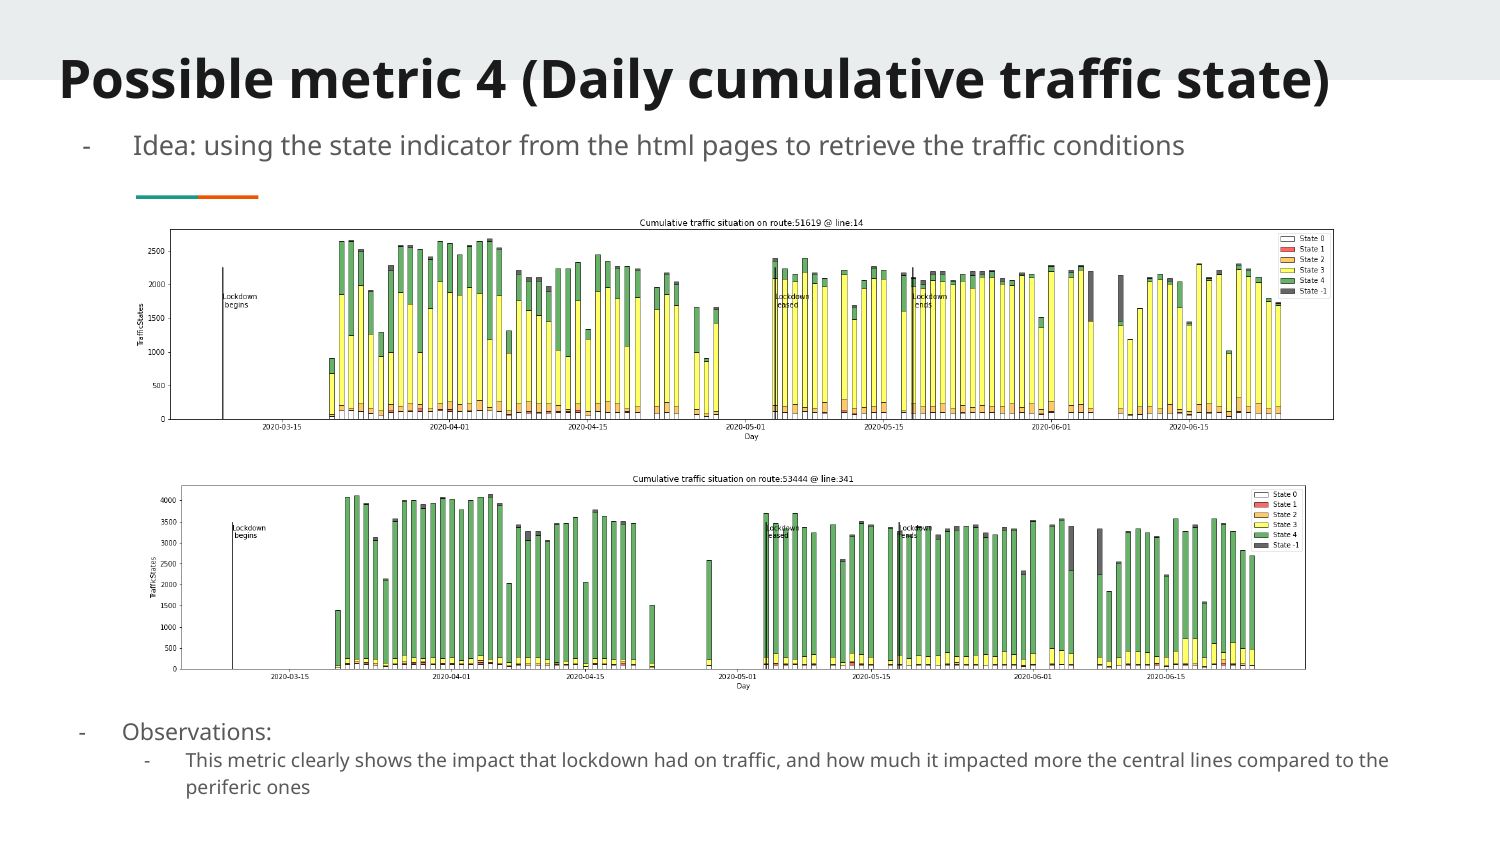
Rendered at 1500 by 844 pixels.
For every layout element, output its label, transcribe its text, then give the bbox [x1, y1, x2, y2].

list Idea: using the state indicator from the html pages to retrieve the traffic conditions [43, 109, 1441, 199]
picture [0, 199, 1483, 450]
list Observations: This metric clearly shows the impact that lockdown had on traffic, and how much it impacted more the central lines compared to the periferic ones [43, 698, 1441, 815]
picture [0, 456, 1450, 699]
title Possible metric 4 (Daily cumulative traffic state) [43, 30, 1441, 109]
